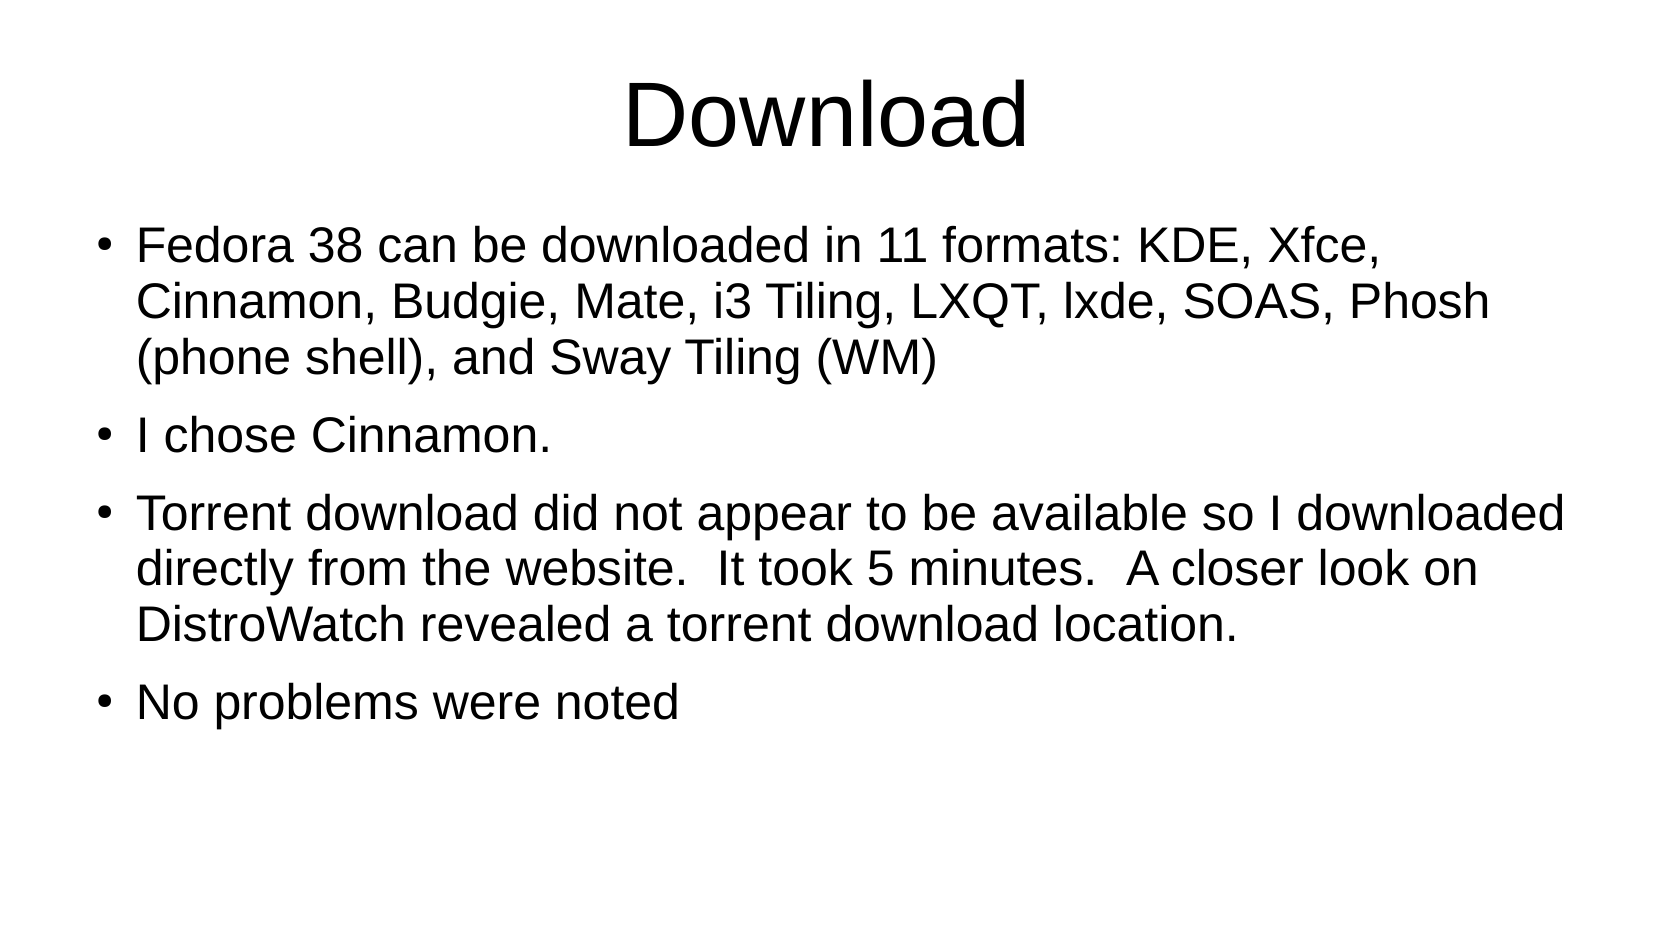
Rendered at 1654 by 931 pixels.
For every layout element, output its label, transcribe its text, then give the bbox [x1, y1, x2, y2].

title Download [82, 37, 1571, 193]
list Fedora 38 can be downloaded in 11 formats: KDE, Xfce, Cinnamon, Budgie, Mate, i3 Tiling, LXQT, lxde, SOAS, Phosh (phone shell), and Sway Tiling (WM) I chose Cinnamon. Torrent download did not appear to be available so I downloaded directly from the website. It took 5 minutes. A closer look on DistroWatch revealed a torrent download location. No problems were noted [82, 217, 1571, 758]
